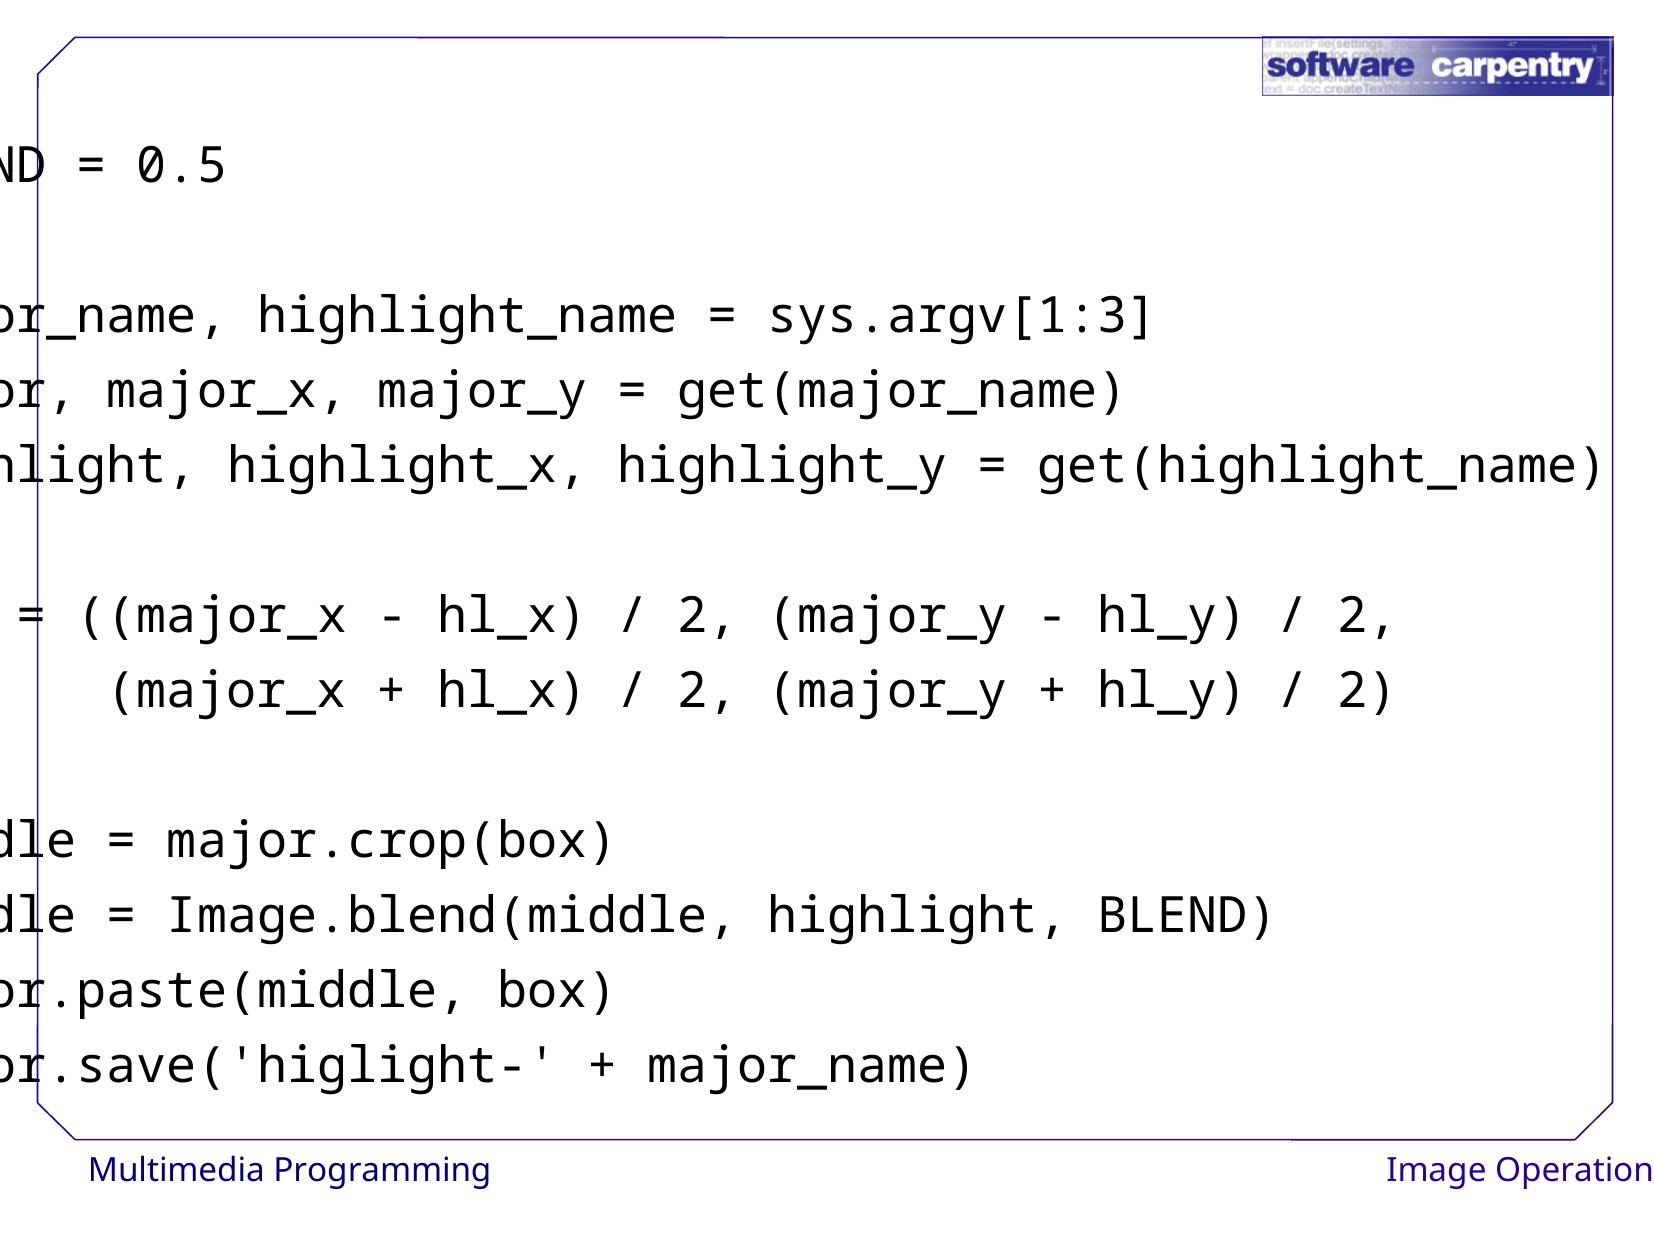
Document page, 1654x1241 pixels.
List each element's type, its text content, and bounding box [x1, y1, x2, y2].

picture [1262, 36, 1614, 96]
text_box BLEND = 0.5 major_name, highlight_name = sys.argv[1:3] major, major_x, major_y = get(major_name) highlight, highlight_x, highlight_y = get(highlight_name) box = ((major_x - hl_x) / 2, (major_y - hl_y) / 2, (major_x + hl_x) / 2, (major_y + hl_y) / 2) middle = major.crop(box) middle = Image.blend(middle, highlight, BLEND) major.paste(middle, box) major.save('higlight-' + major_name) [0, 109, 1654, 1101]
